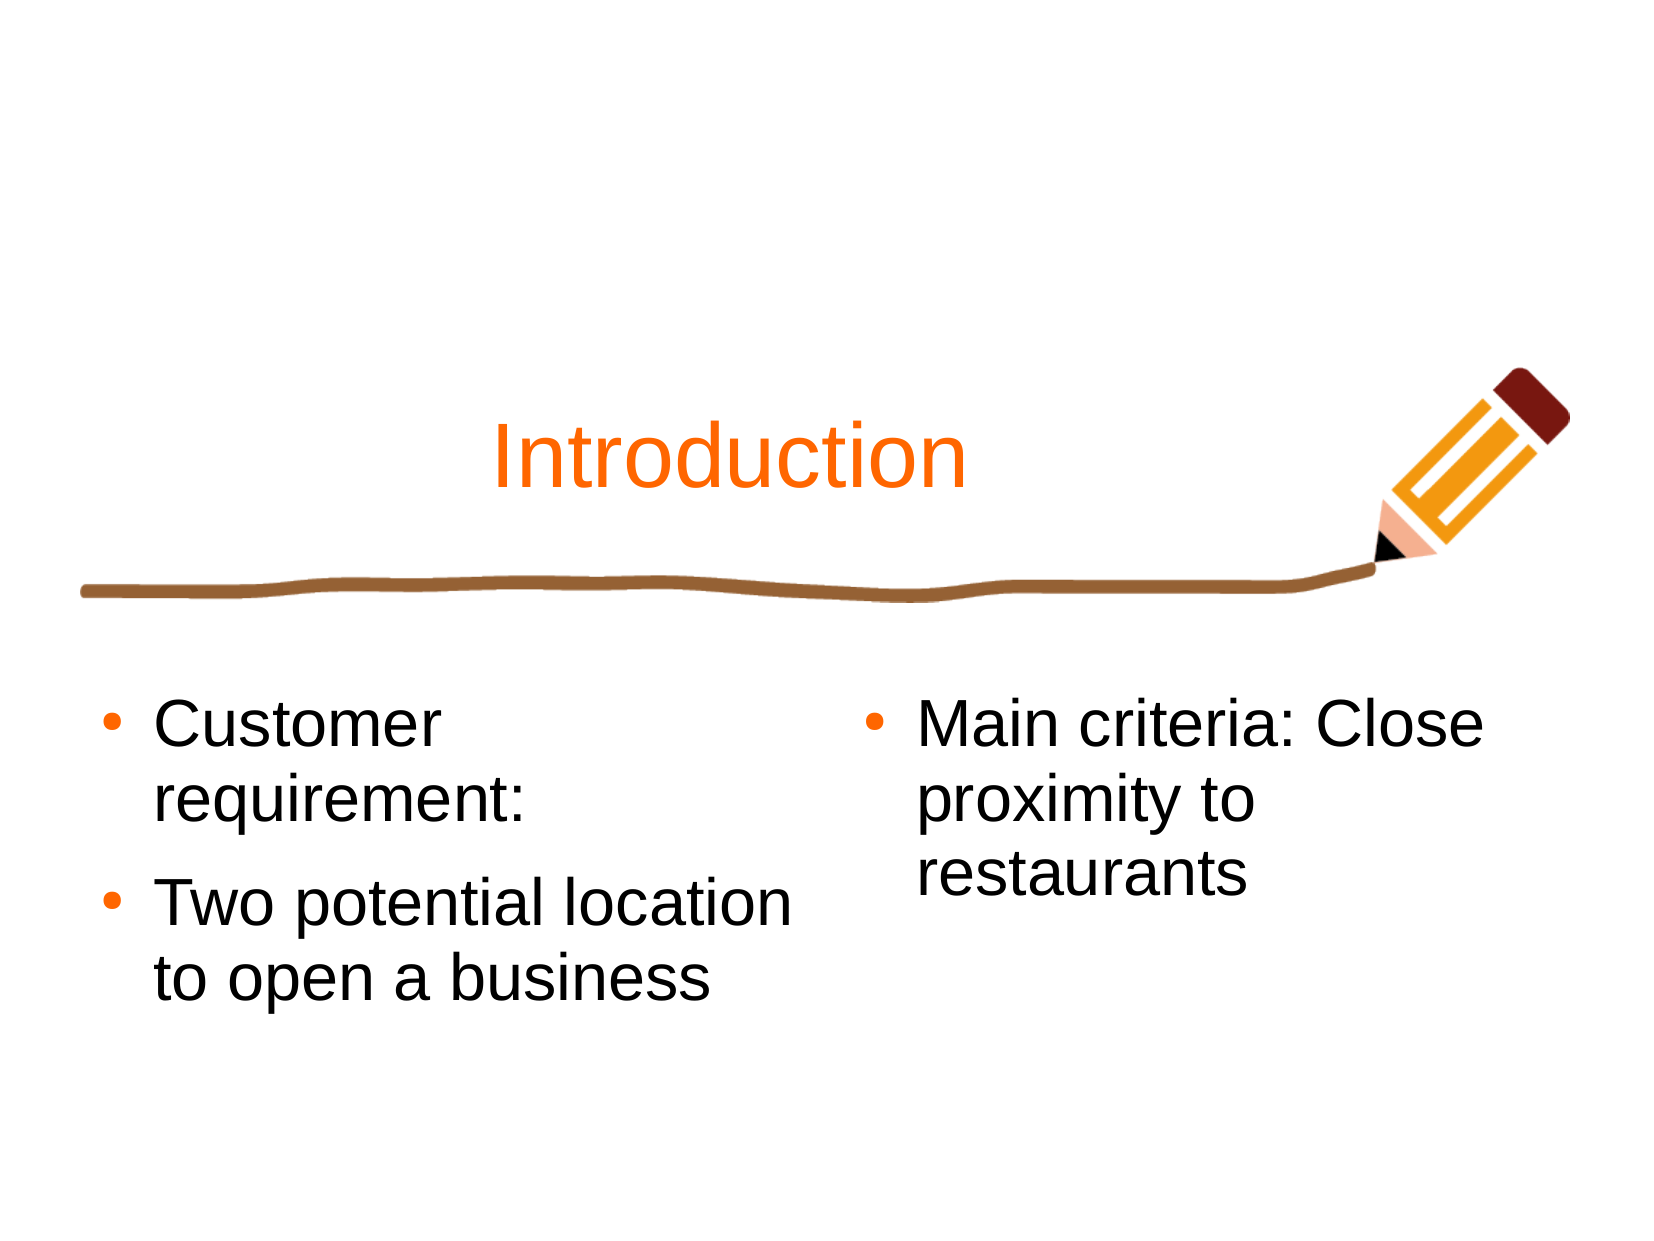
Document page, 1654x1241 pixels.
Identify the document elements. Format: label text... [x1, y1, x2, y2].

title Introduction [82, 352, 1379, 560]
list Customer requirement: Two potential location to open a business [82, 685, 809, 1177]
picture [80, 367, 1570, 603]
list Main criteria: Close proximity to restaurants [845, 685, 1572, 1177]
